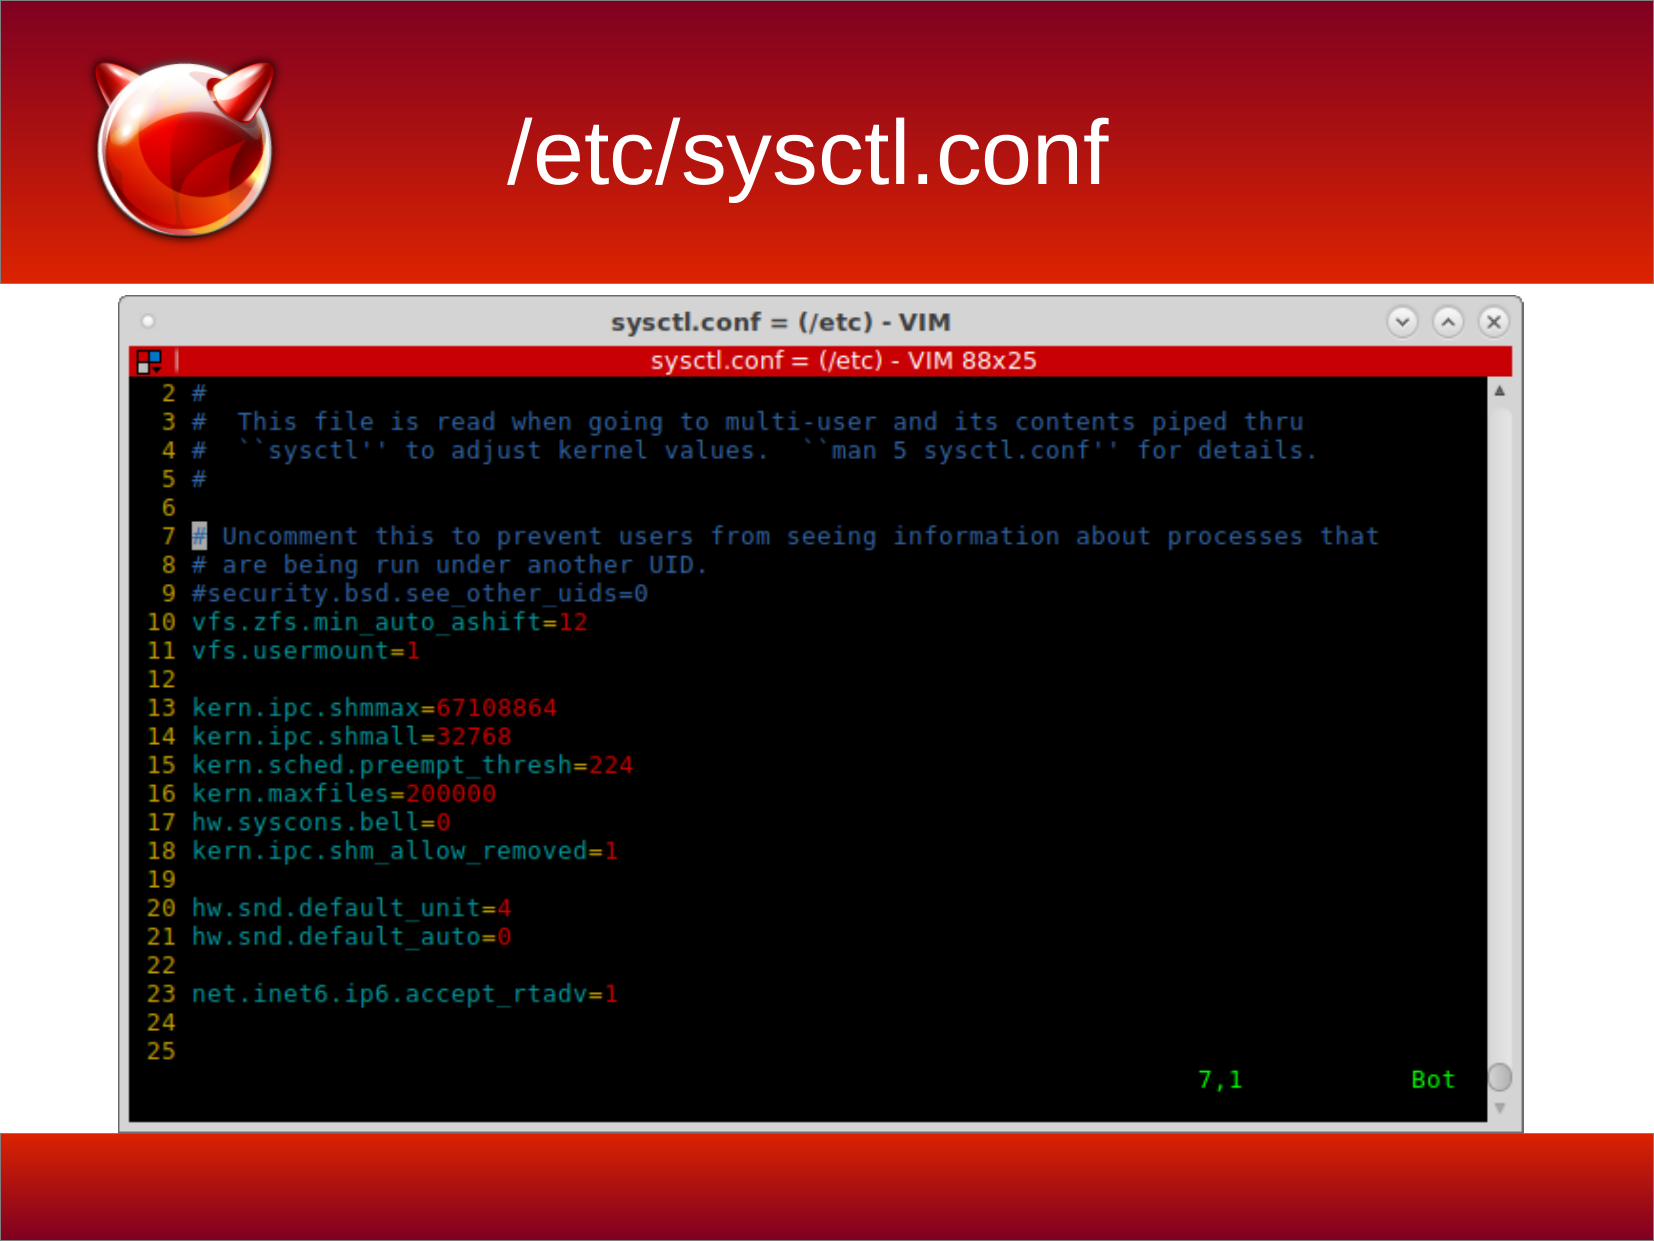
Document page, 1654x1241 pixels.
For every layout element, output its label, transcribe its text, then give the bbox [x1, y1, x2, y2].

picture [118, 295, 1524, 1134]
title /etc/sysctl.conf [82, 49, 1536, 257]
